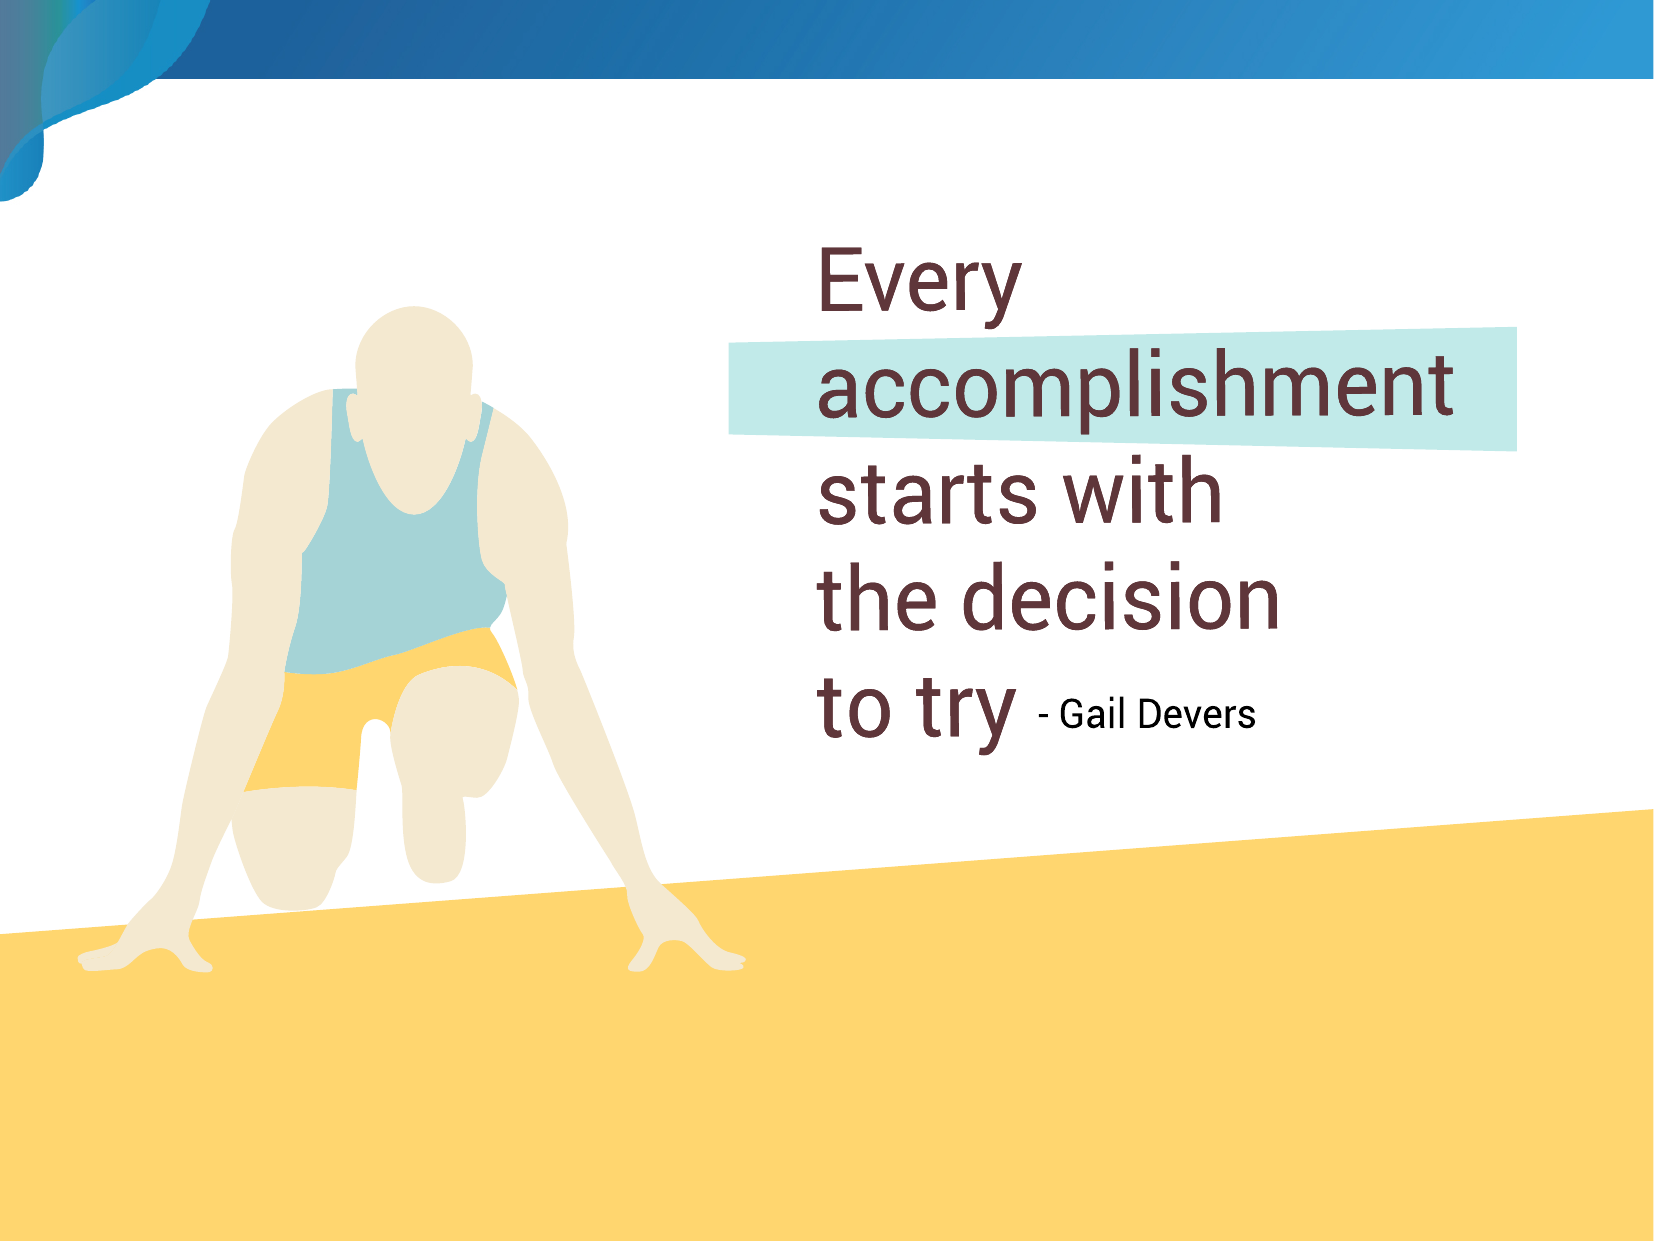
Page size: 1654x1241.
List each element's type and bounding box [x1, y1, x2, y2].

text_box [1238, 705, 1256, 729]
text_box [1119, 696, 1124, 728]
text_box [963, 561, 1002, 631]
text_box [1183, 706, 1202, 729]
text_box [816, 571, 842, 632]
text_box [1087, 705, 1105, 729]
text_box [861, 465, 886, 525]
text_box [1171, 581, 1180, 630]
picture [194, 823, 293, 919]
text_box [849, 689, 890, 738]
text_box [1124, 581, 1161, 631]
text_box [942, 475, 965, 524]
text_box [864, 263, 905, 311]
text_box [1164, 705, 1182, 729]
text_box [819, 476, 856, 525]
text_box [1182, 454, 1220, 523]
text_box [1038, 714, 1048, 718]
text_box [956, 262, 979, 310]
text_box [950, 688, 973, 737]
picture [311, 600, 624, 910]
text_box [1104, 582, 1114, 630]
text_box [0, 306, 1654, 1241]
picture [0, 0, 1654, 934]
text_box [817, 678, 842, 738]
text_box [1189, 580, 1231, 630]
text_box [1225, 705, 1237, 728]
text_box [967, 464, 992, 525]
text_box [1203, 705, 1222, 729]
text_box [1170, 561, 1180, 571]
text_box [909, 262, 948, 312]
text_box [999, 475, 1036, 524]
text_box [728, 326, 1517, 452]
text_box [1012, 581, 1051, 631]
text_box [850, 562, 888, 631]
text_box [1060, 698, 1083, 729]
text_box [981, 263, 1022, 330]
text_box [1109, 706, 1114, 729]
text_box [1132, 454, 1141, 464]
text_box [1062, 475, 1124, 523]
text_box [821, 247, 863, 311]
text_box [1057, 581, 1096, 631]
text_box [893, 475, 932, 525]
text_box [916, 678, 941, 738]
text_box [897, 582, 936, 631]
text_box [1132, 475, 1141, 523]
text_box [1104, 561, 1114, 571]
text_box [1148, 464, 1173, 524]
text_box [1240, 580, 1278, 629]
text_box [1139, 698, 1161, 728]
text_box [975, 689, 1017, 756]
